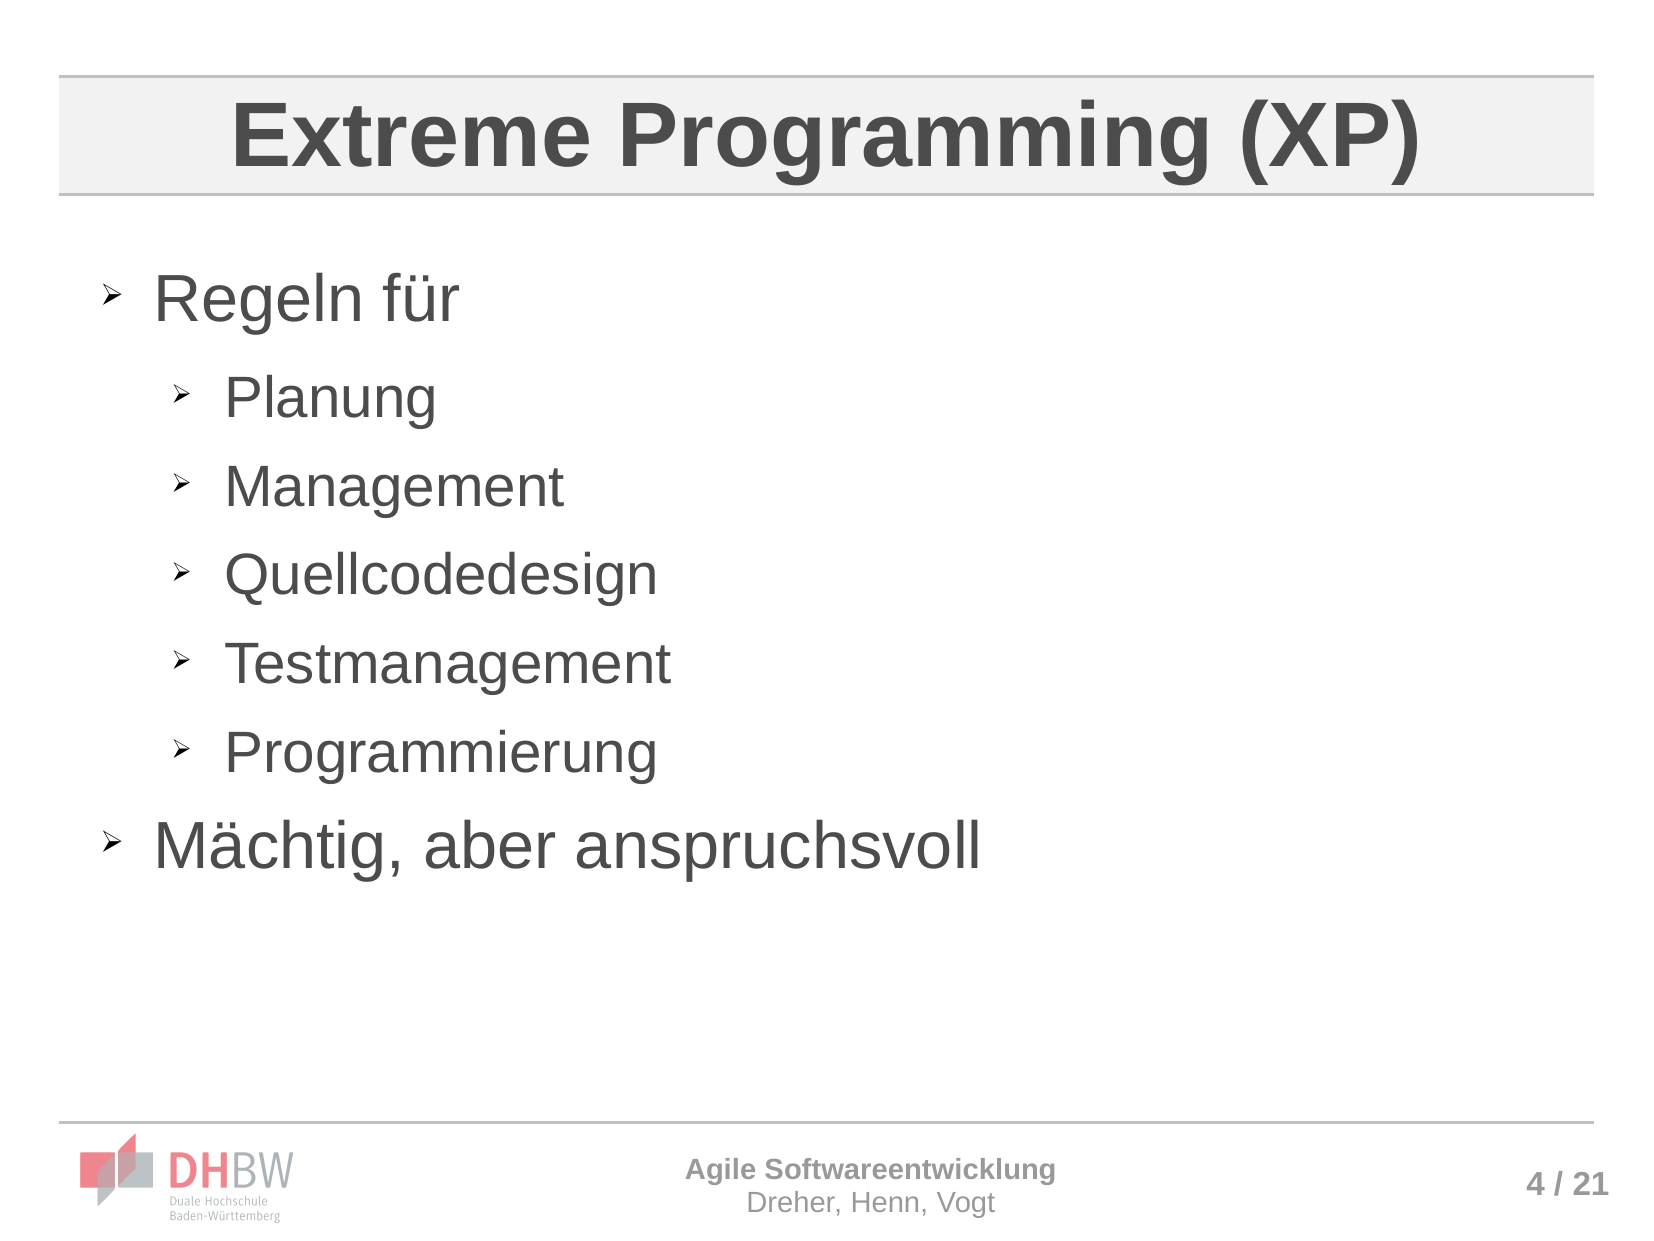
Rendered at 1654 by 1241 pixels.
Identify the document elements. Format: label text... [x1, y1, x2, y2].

picture [78, 1133, 296, 1225]
title Extreme Programming (XP) [82, 31, 1571, 239]
list Regeln für Planung Management Quellcodedesign Testmanagement Programmierung Mächtig, aber anspruchsvoll [82, 260, 1571, 1080]
